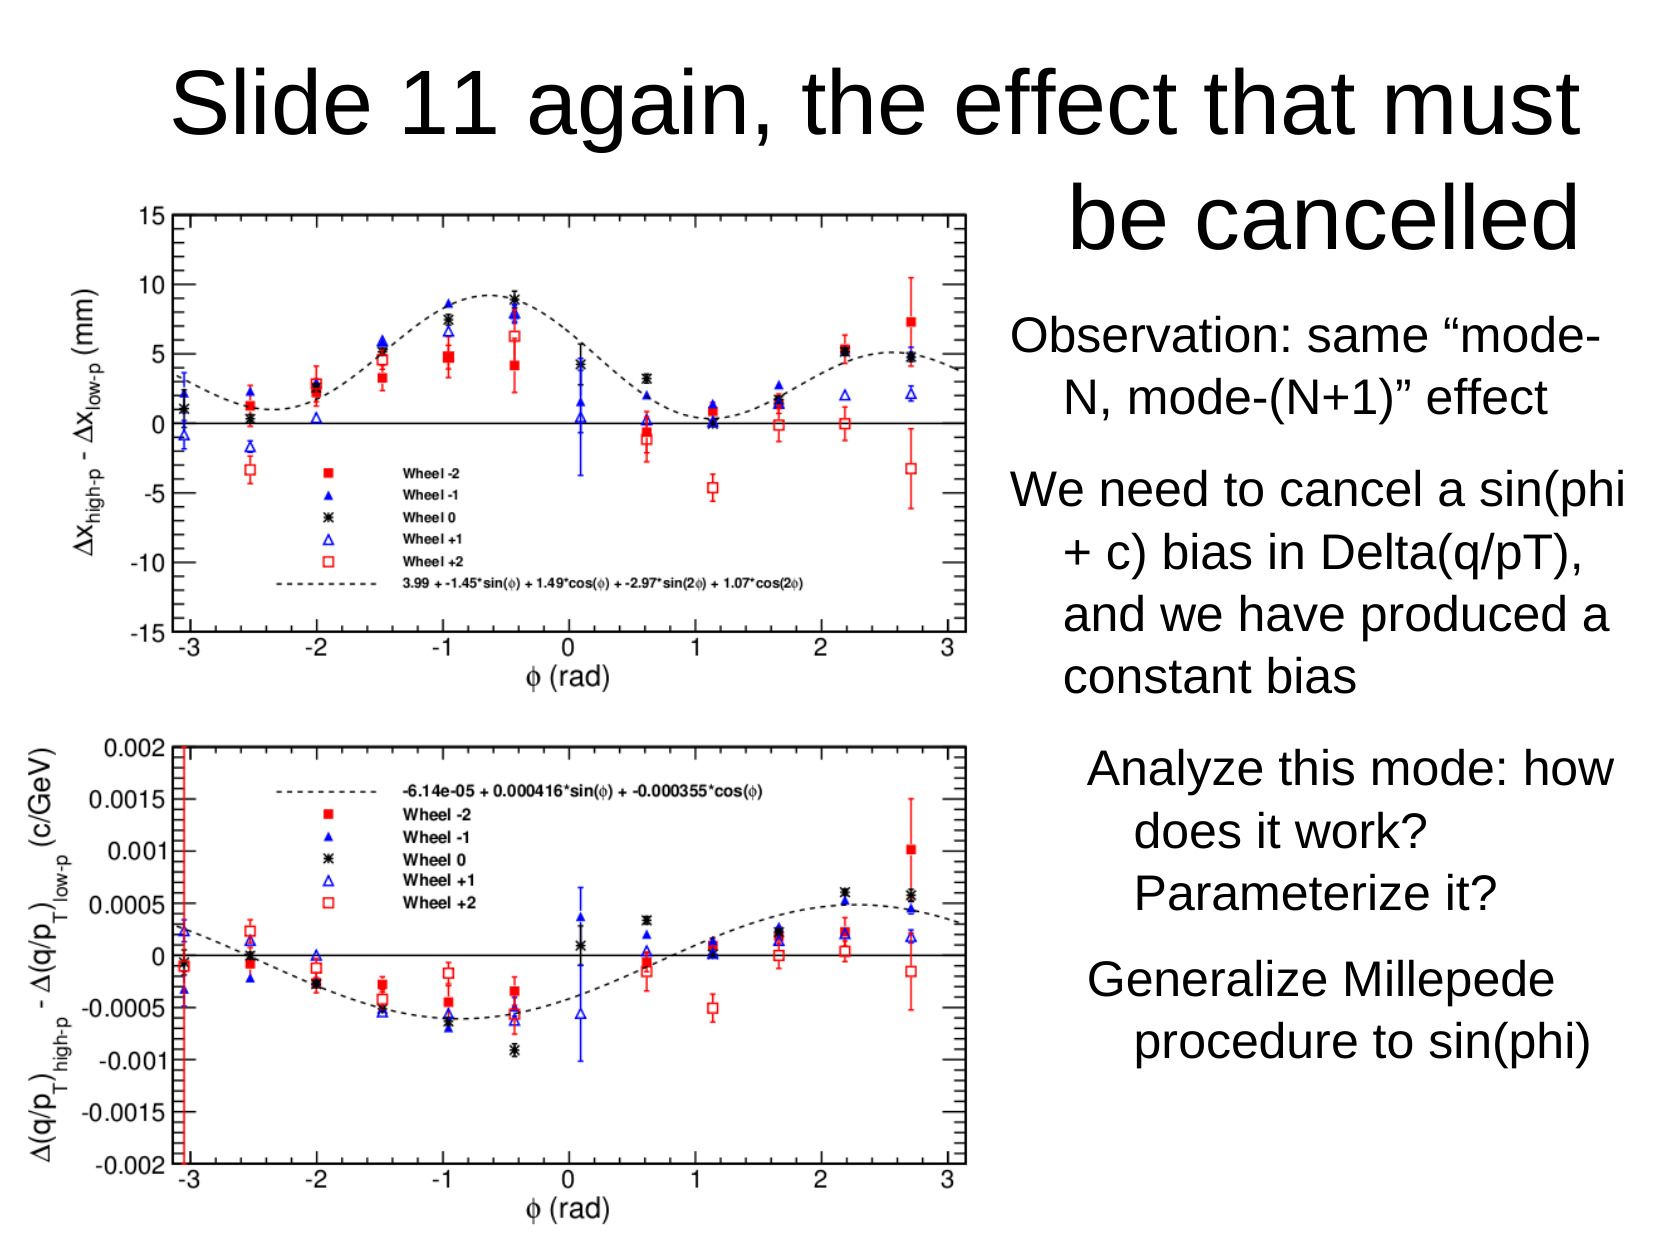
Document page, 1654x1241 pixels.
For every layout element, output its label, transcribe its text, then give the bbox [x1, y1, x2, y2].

text_box Observation: same “mode-N, mode-(N+1)” effect We need to cancel a sin(phi + c) bias in Delta(q/pT), and we have produced a constant bias Analyze this mode: how does it work? Parameterize it? Generalize Millepede procedure to sin(phi)‏ [996, 300, 1631, 1201]
picture [7, 169, 996, 1233]
text_box Slide 11 again, the effect that must be cancelled [94, 39, 1583, 267]
